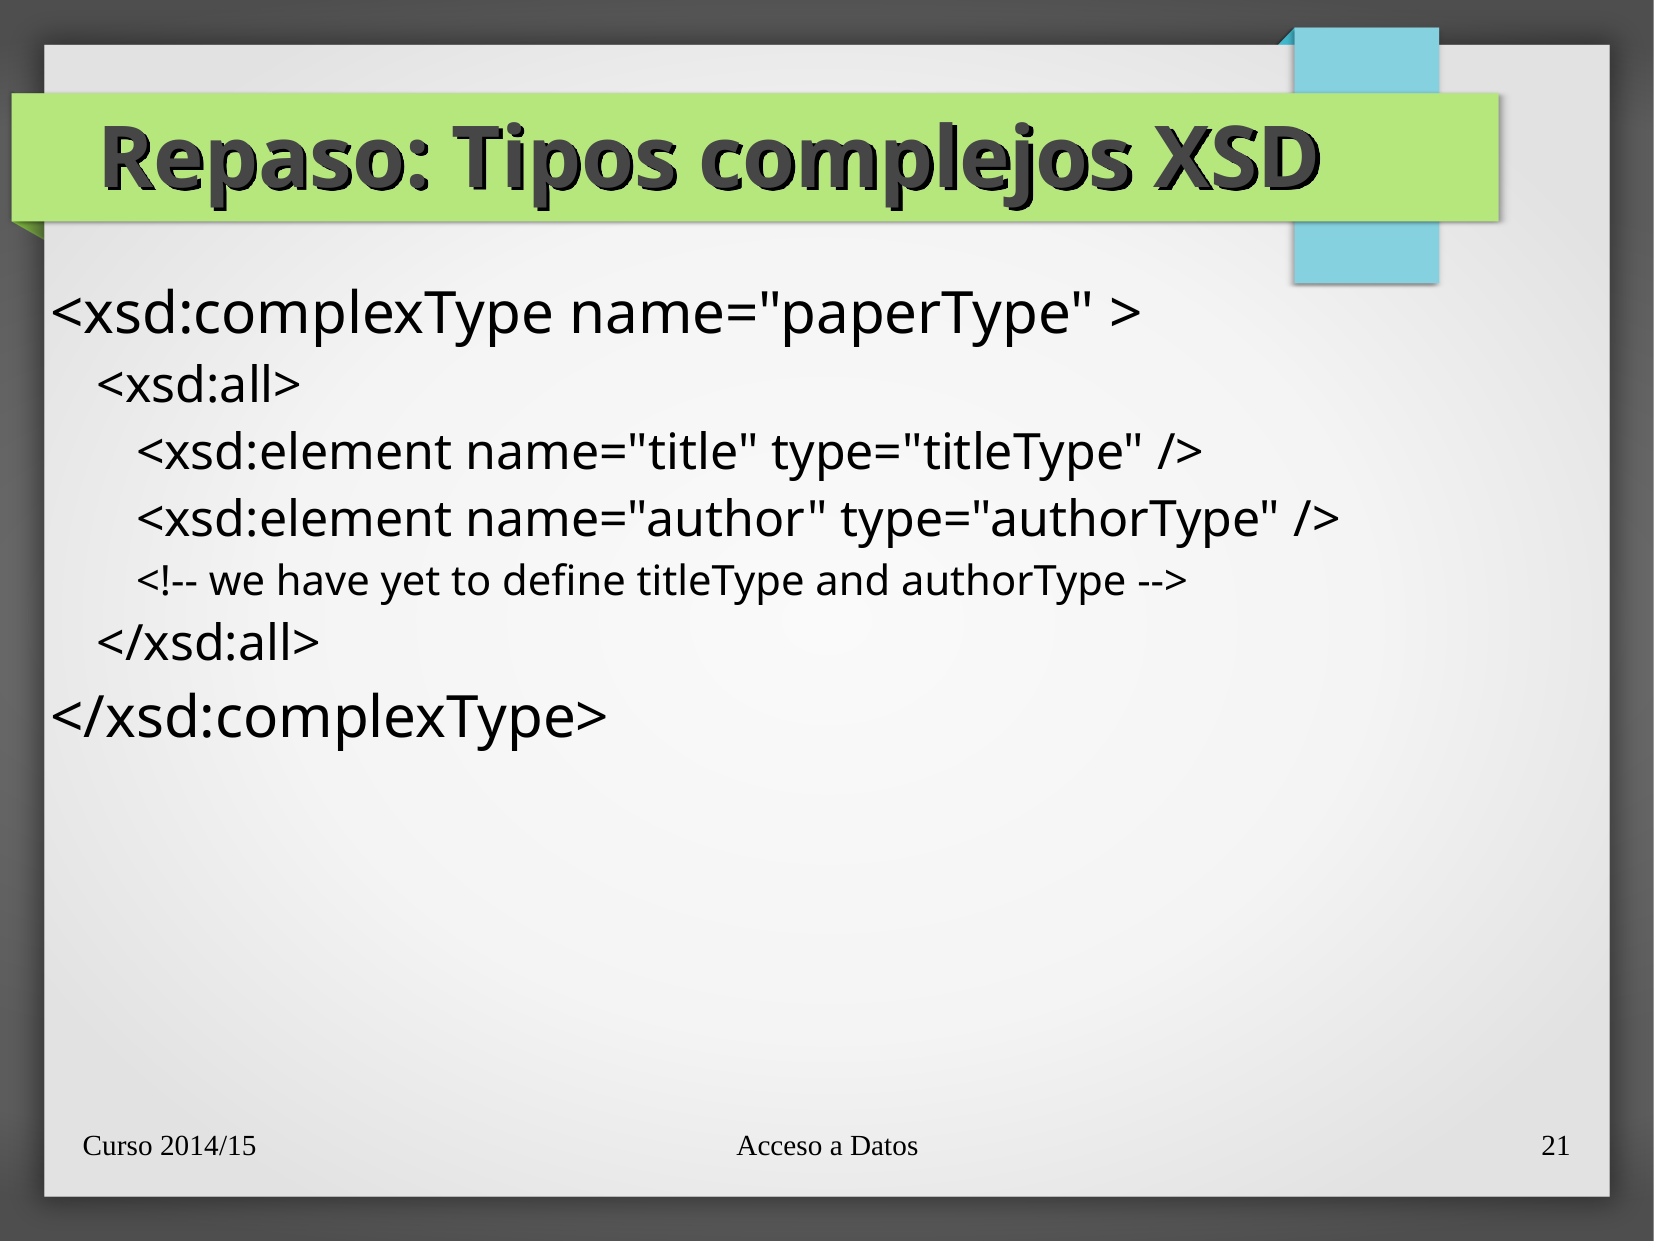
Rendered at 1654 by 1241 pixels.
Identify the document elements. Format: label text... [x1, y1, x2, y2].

title Repaso: Tipos complejos XSD [82, 49, 1571, 257]
list <xsd:complexType name="paperType" > <xsd:all> <xsd:element name="title" type="titleType" /> <xsd:element name="author" type="authorType" /> <!-- we have yet to define titleType and authorType --> </xsd:all> </xsd:complexType> [17, 267, 1654, 1087]
picture [0, 0, 1654, 1241]
